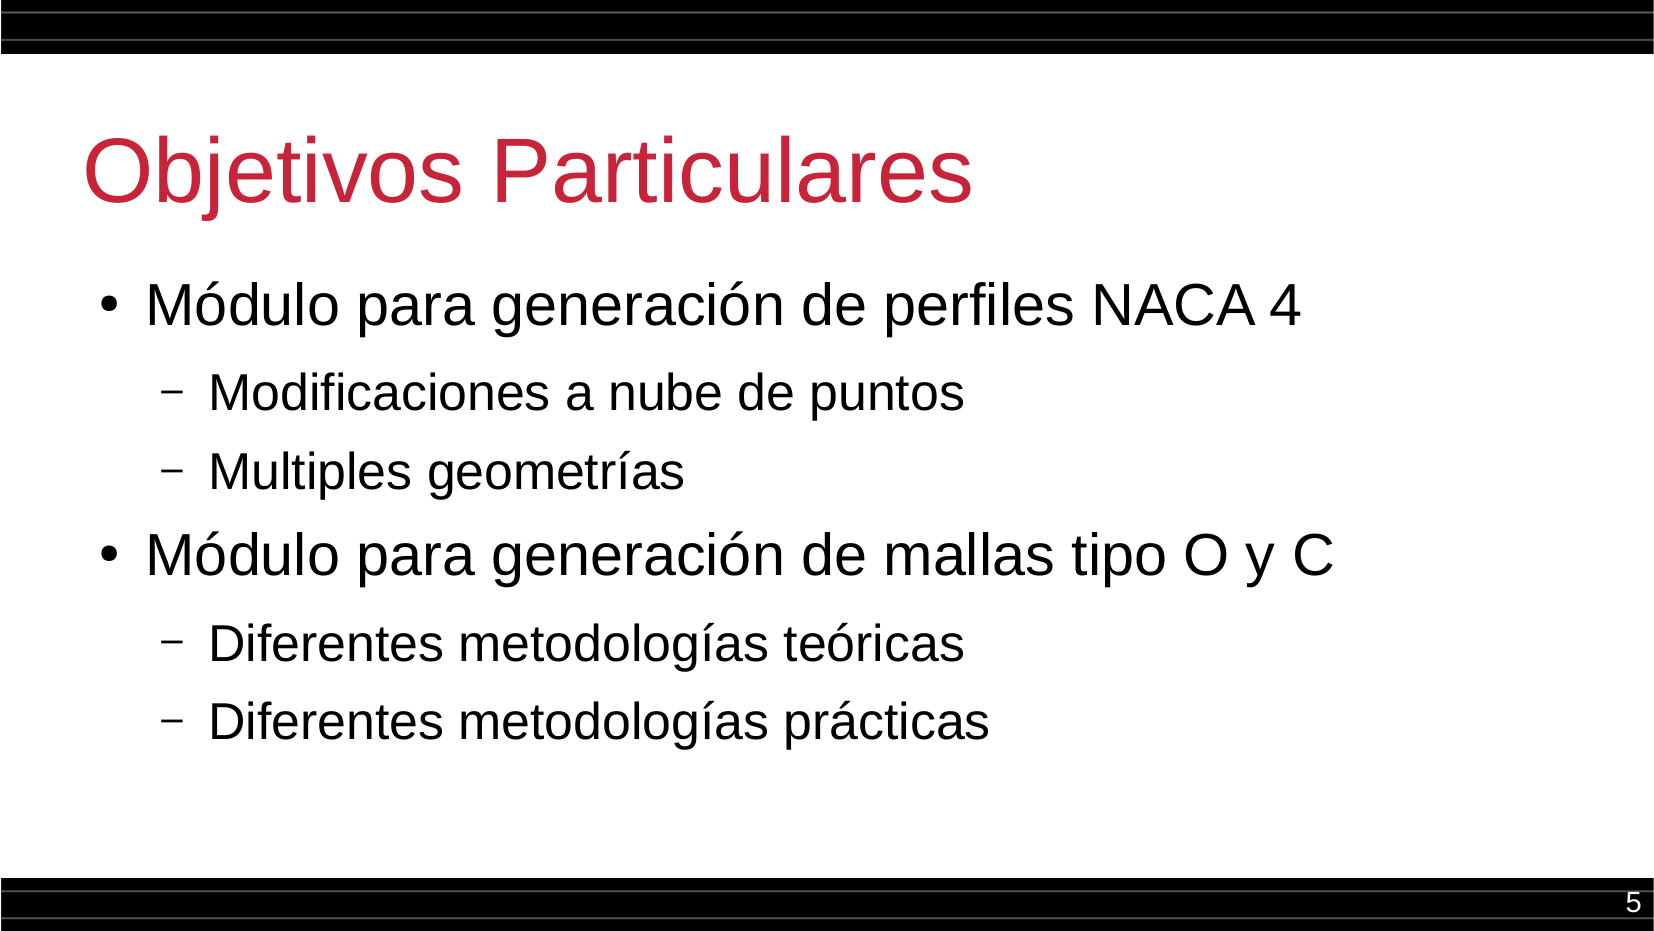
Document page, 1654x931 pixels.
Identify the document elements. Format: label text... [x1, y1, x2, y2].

list Módulo para generación de perfiles NACA 4 Modificaciones a nube de puntos Multiples geometrías Módulo para generación de mallas tipo O y C Diferentes metodologías teóricas Diferentes metodologías prácticas [82, 271, 1571, 758]
title Objetivos Particulares [82, 92, 1571, 249]
picture [1, 0, 1654, 54]
picture [1, 878, 1654, 931]
